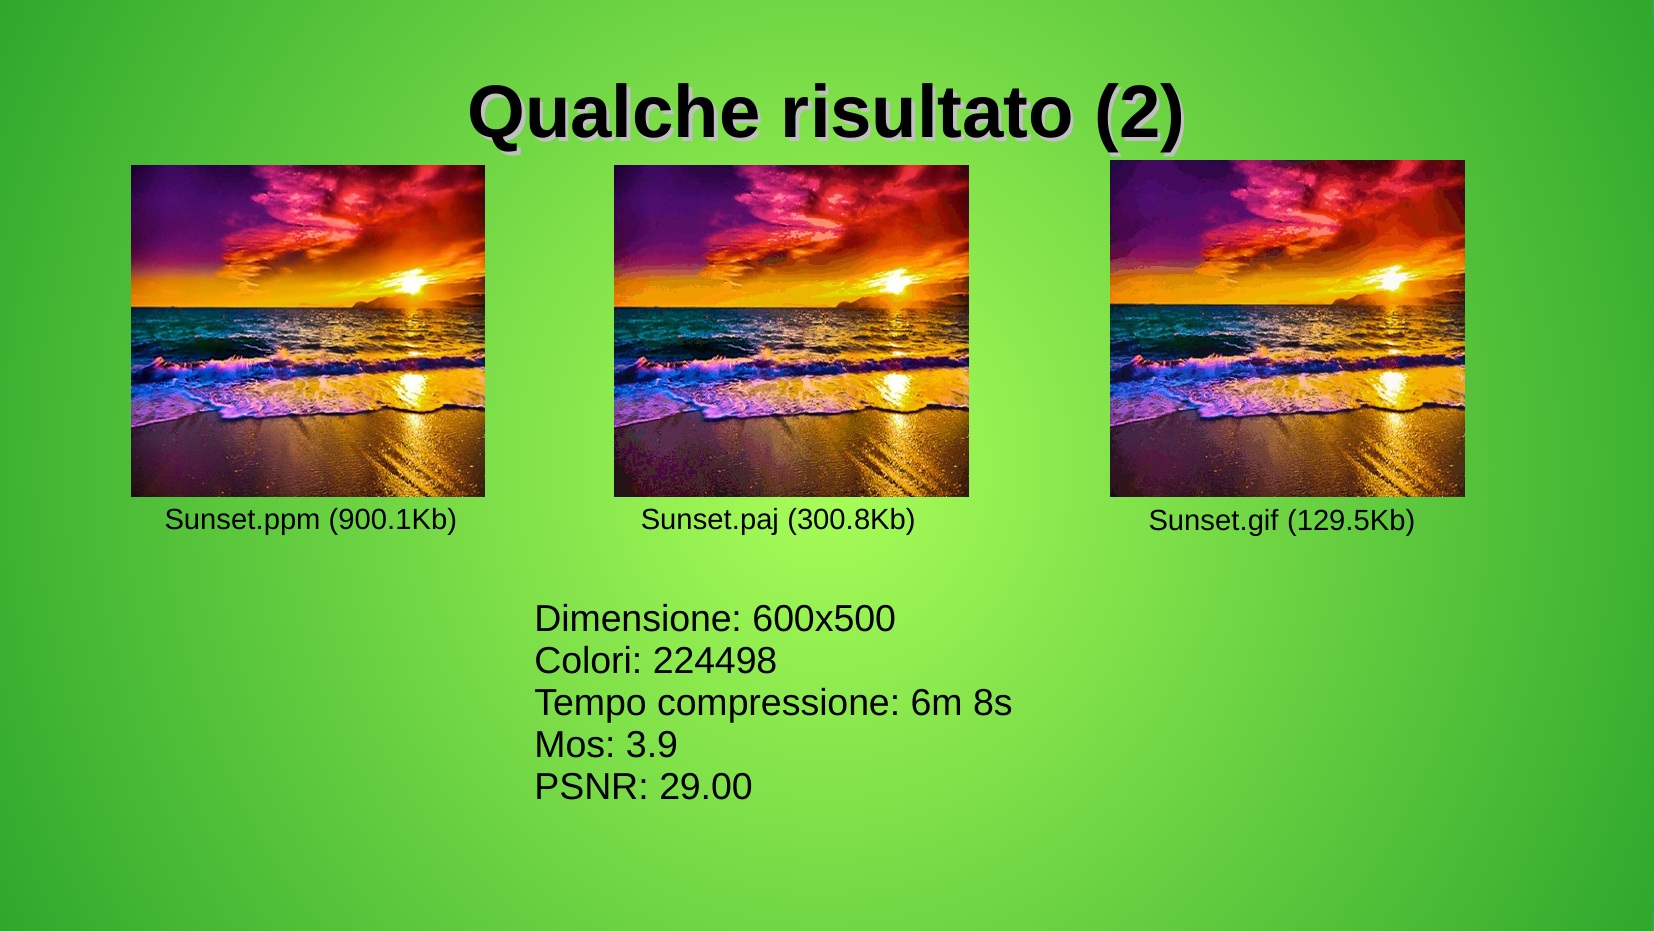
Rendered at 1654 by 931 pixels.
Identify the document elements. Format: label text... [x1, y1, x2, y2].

text_box Sunset.ppm (900.1Kb) [149, 495, 473, 544]
picture [131, 320, 138, 328]
picture [614, 165, 969, 497]
title Qualche risultato (2) [82, 35, 1571, 189]
text_box Sunset.gif (129.5Kb) [1133, 496, 1457, 544]
text_box Dimensione: 600x500 Colori: 224498 Tempo compressione: 6m 8s Mos: 3.9 PSNR: 29.00 [519, 590, 1087, 815]
text_box Sunset.paj (300.8Kb) [625, 495, 949, 544]
picture [131, 165, 485, 497]
picture [1110, 160, 1465, 497]
